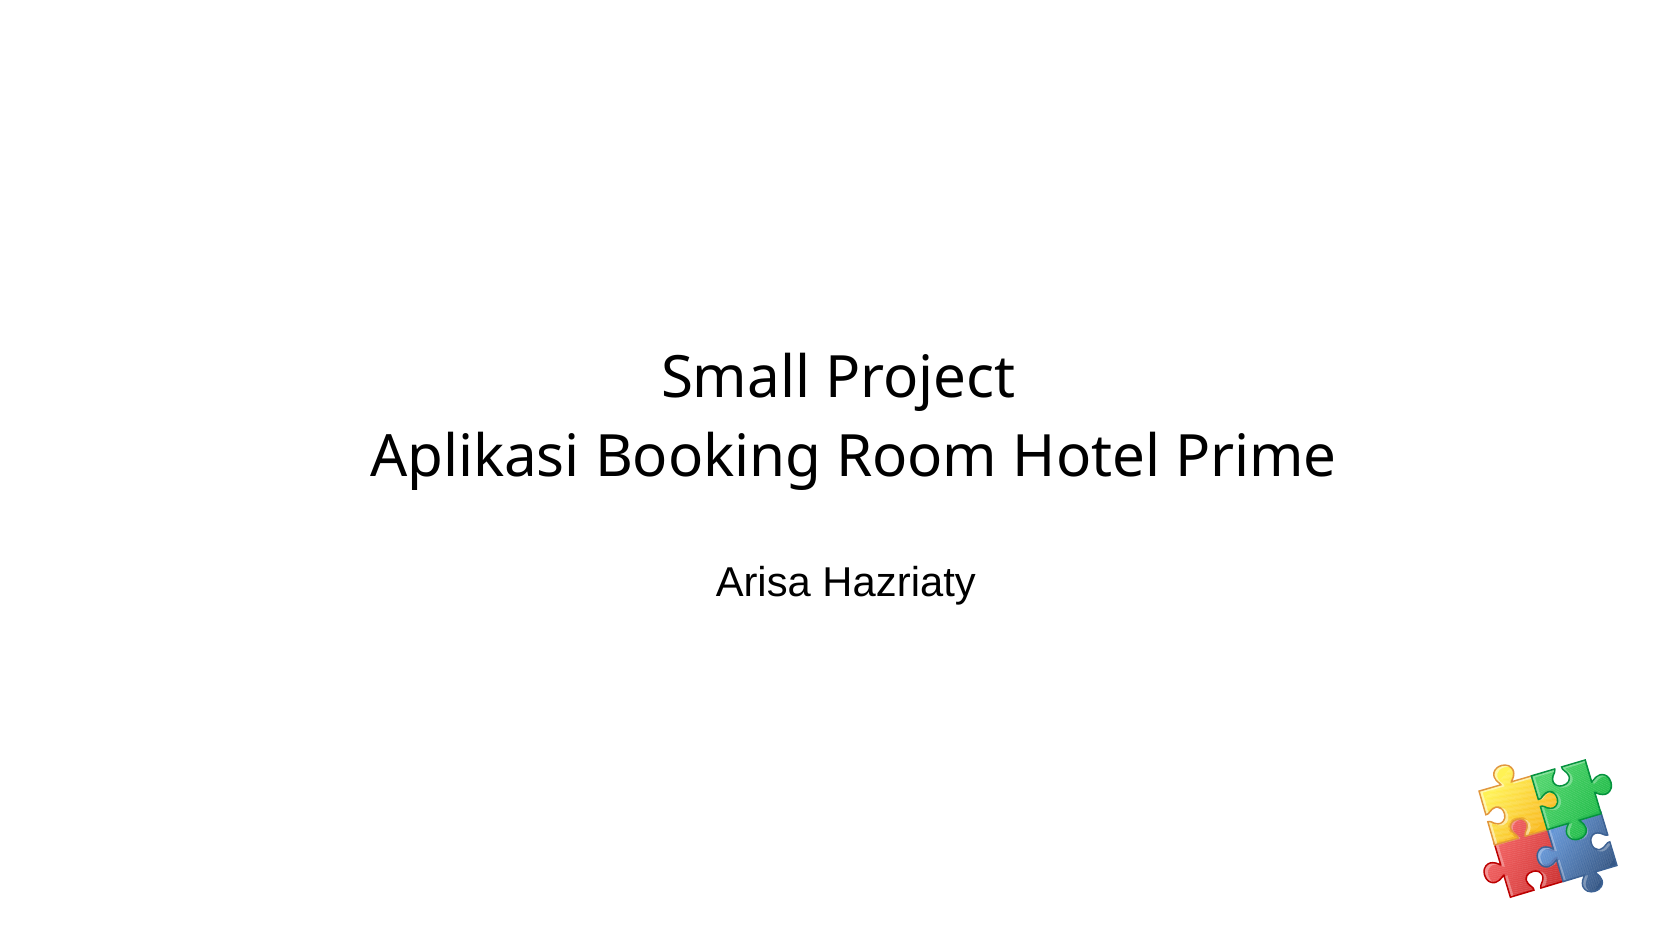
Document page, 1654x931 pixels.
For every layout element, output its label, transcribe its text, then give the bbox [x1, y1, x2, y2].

title Small Project Aplikasi Booking Room Hotel Prime Arisa Hazriaty [101, 347, 1591, 593]
picture [1470, 750, 1628, 908]
